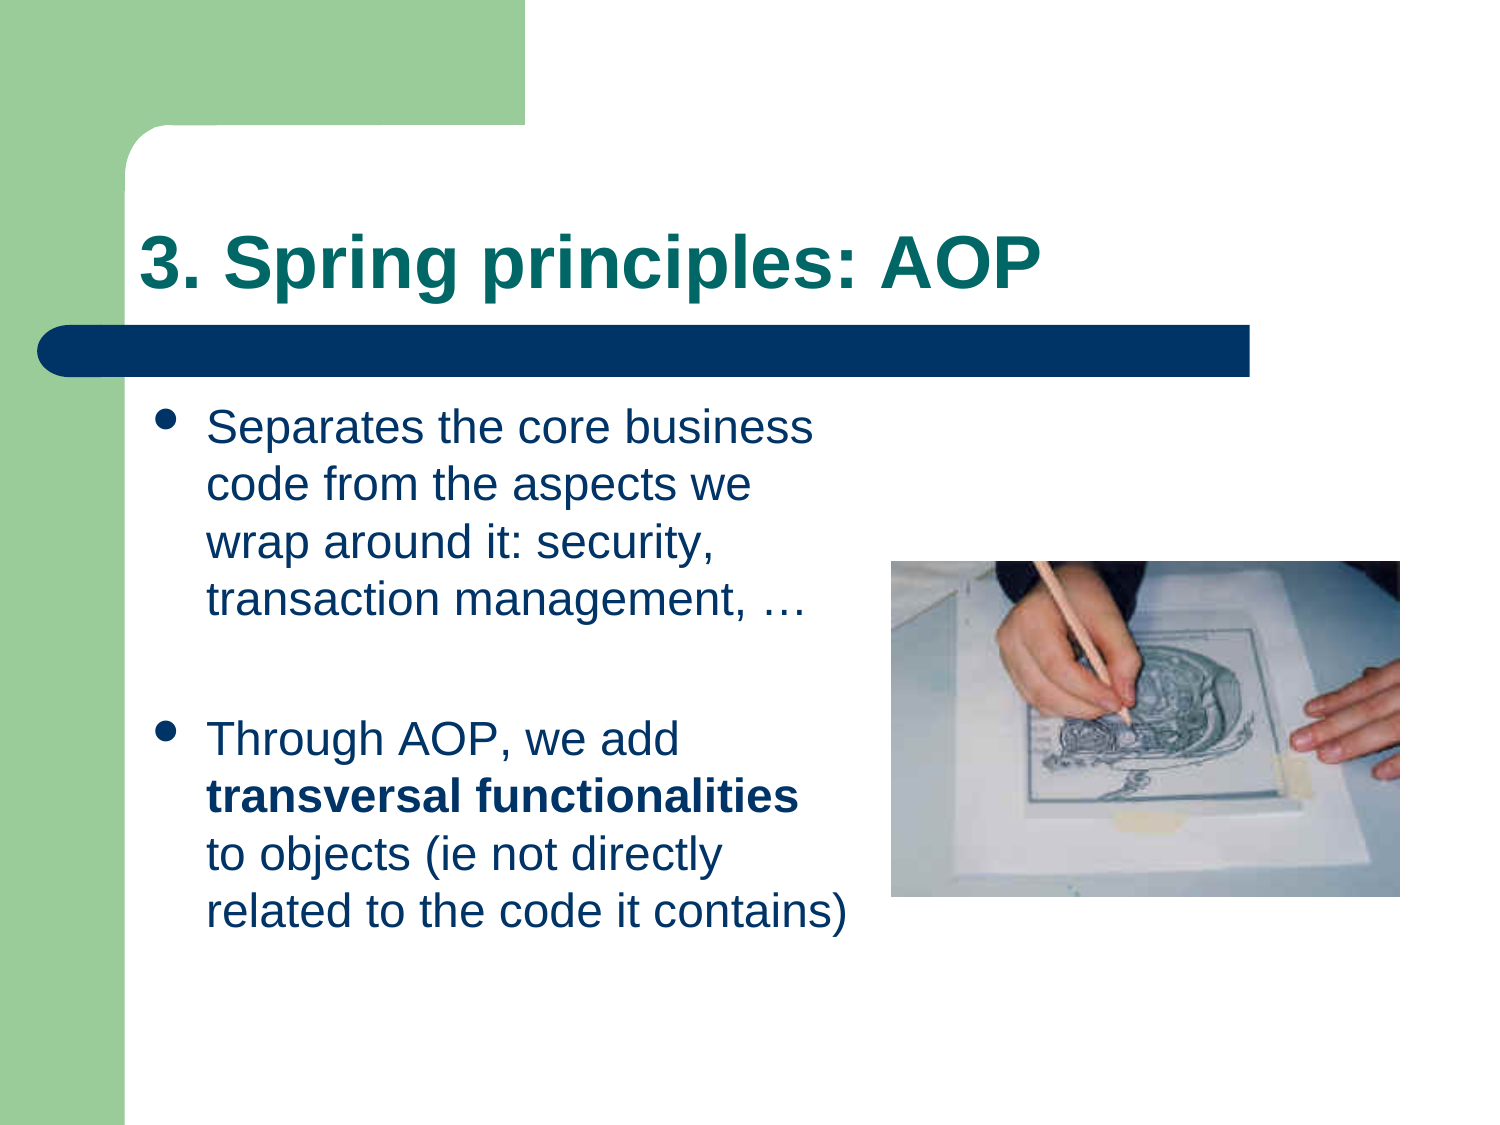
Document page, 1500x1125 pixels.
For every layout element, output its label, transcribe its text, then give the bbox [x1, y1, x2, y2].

list Separates the core business code from the aspects we wrap around it: security, transaction management, … Through AOP, we add transversal functionalities to objects (ie not directly related to the code it contains) [137, 387, 869, 999]
title 3. Spring principles: AOP [124, 124, 1425, 313]
picture [891, 561, 1400, 897]
